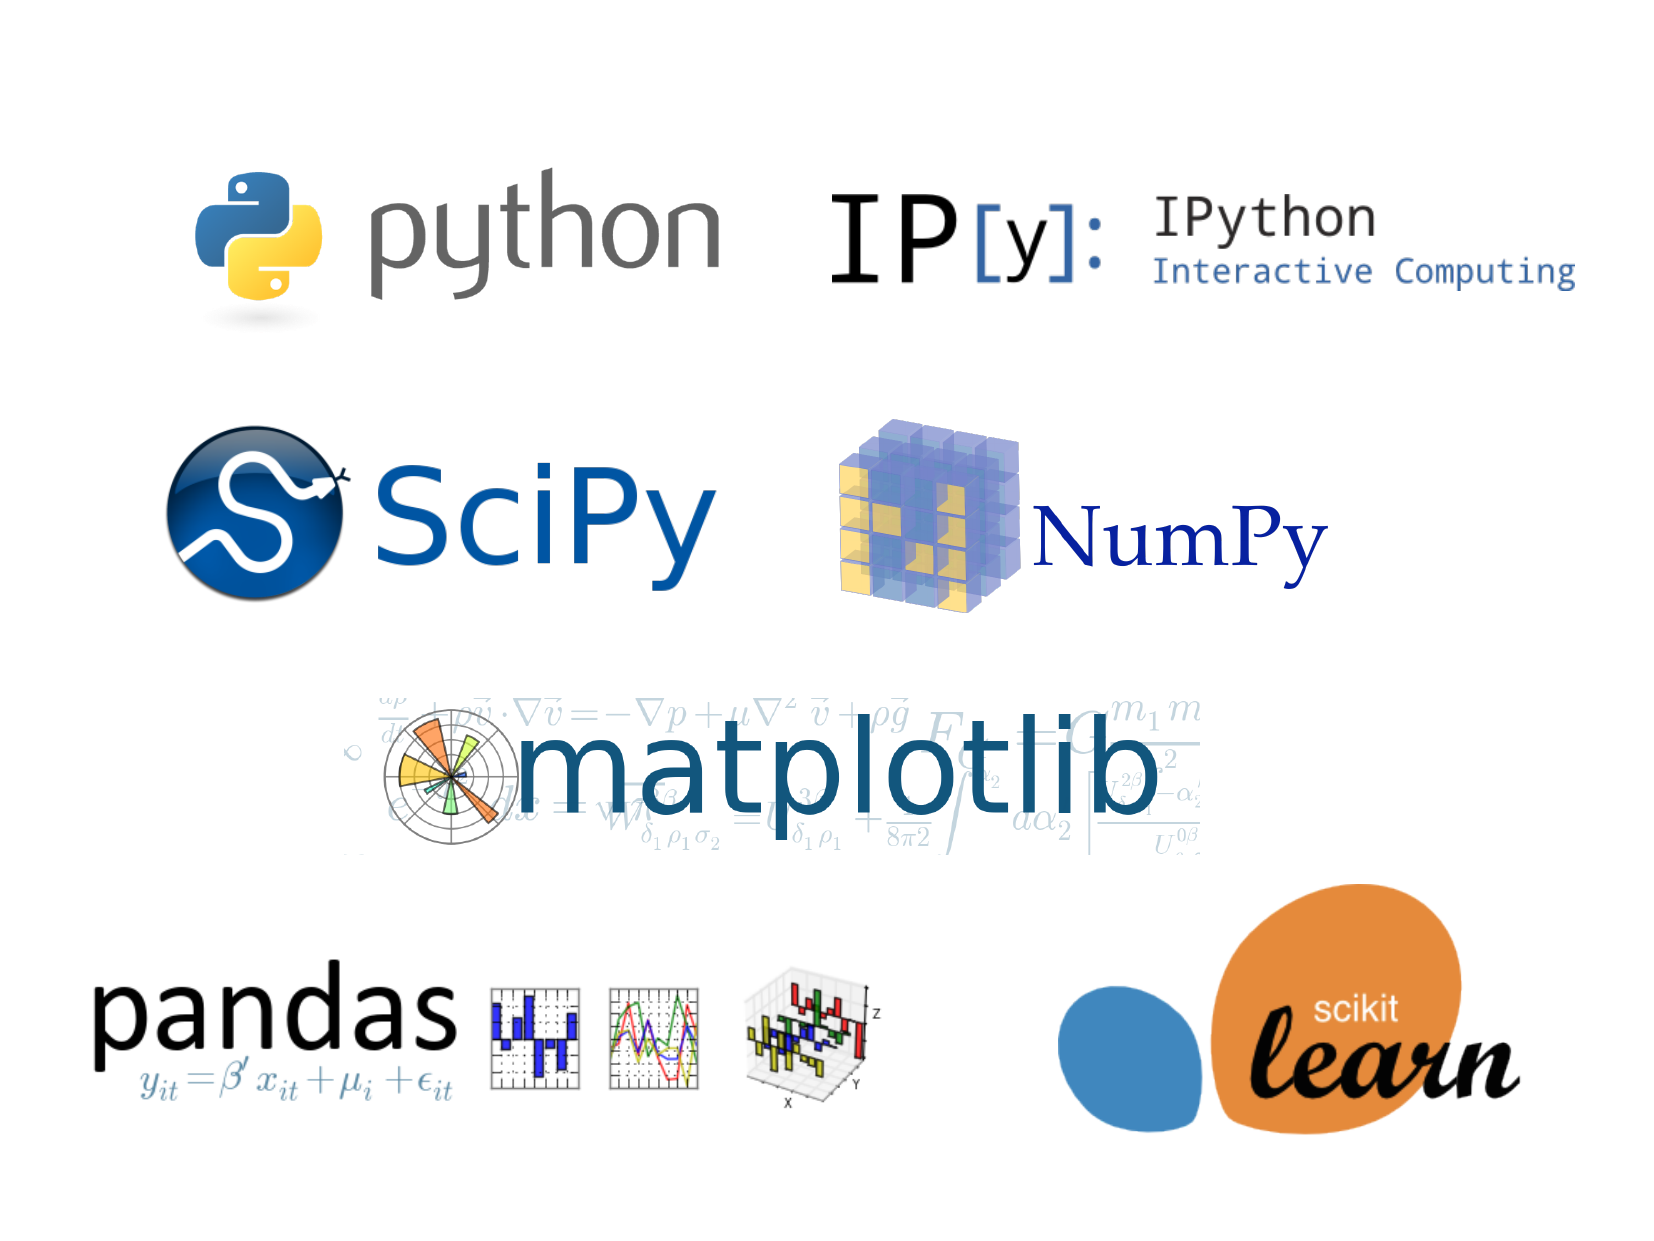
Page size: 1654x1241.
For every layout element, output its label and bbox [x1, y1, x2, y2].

picture [104, 134, 795, 368]
picture [1058, 884, 1545, 1187]
picture [149, 409, 810, 615]
picture [839, 419, 1328, 614]
picture [832, 194, 1575, 291]
picture [51, 944, 930, 1124]
picture [344, 698, 1200, 855]
